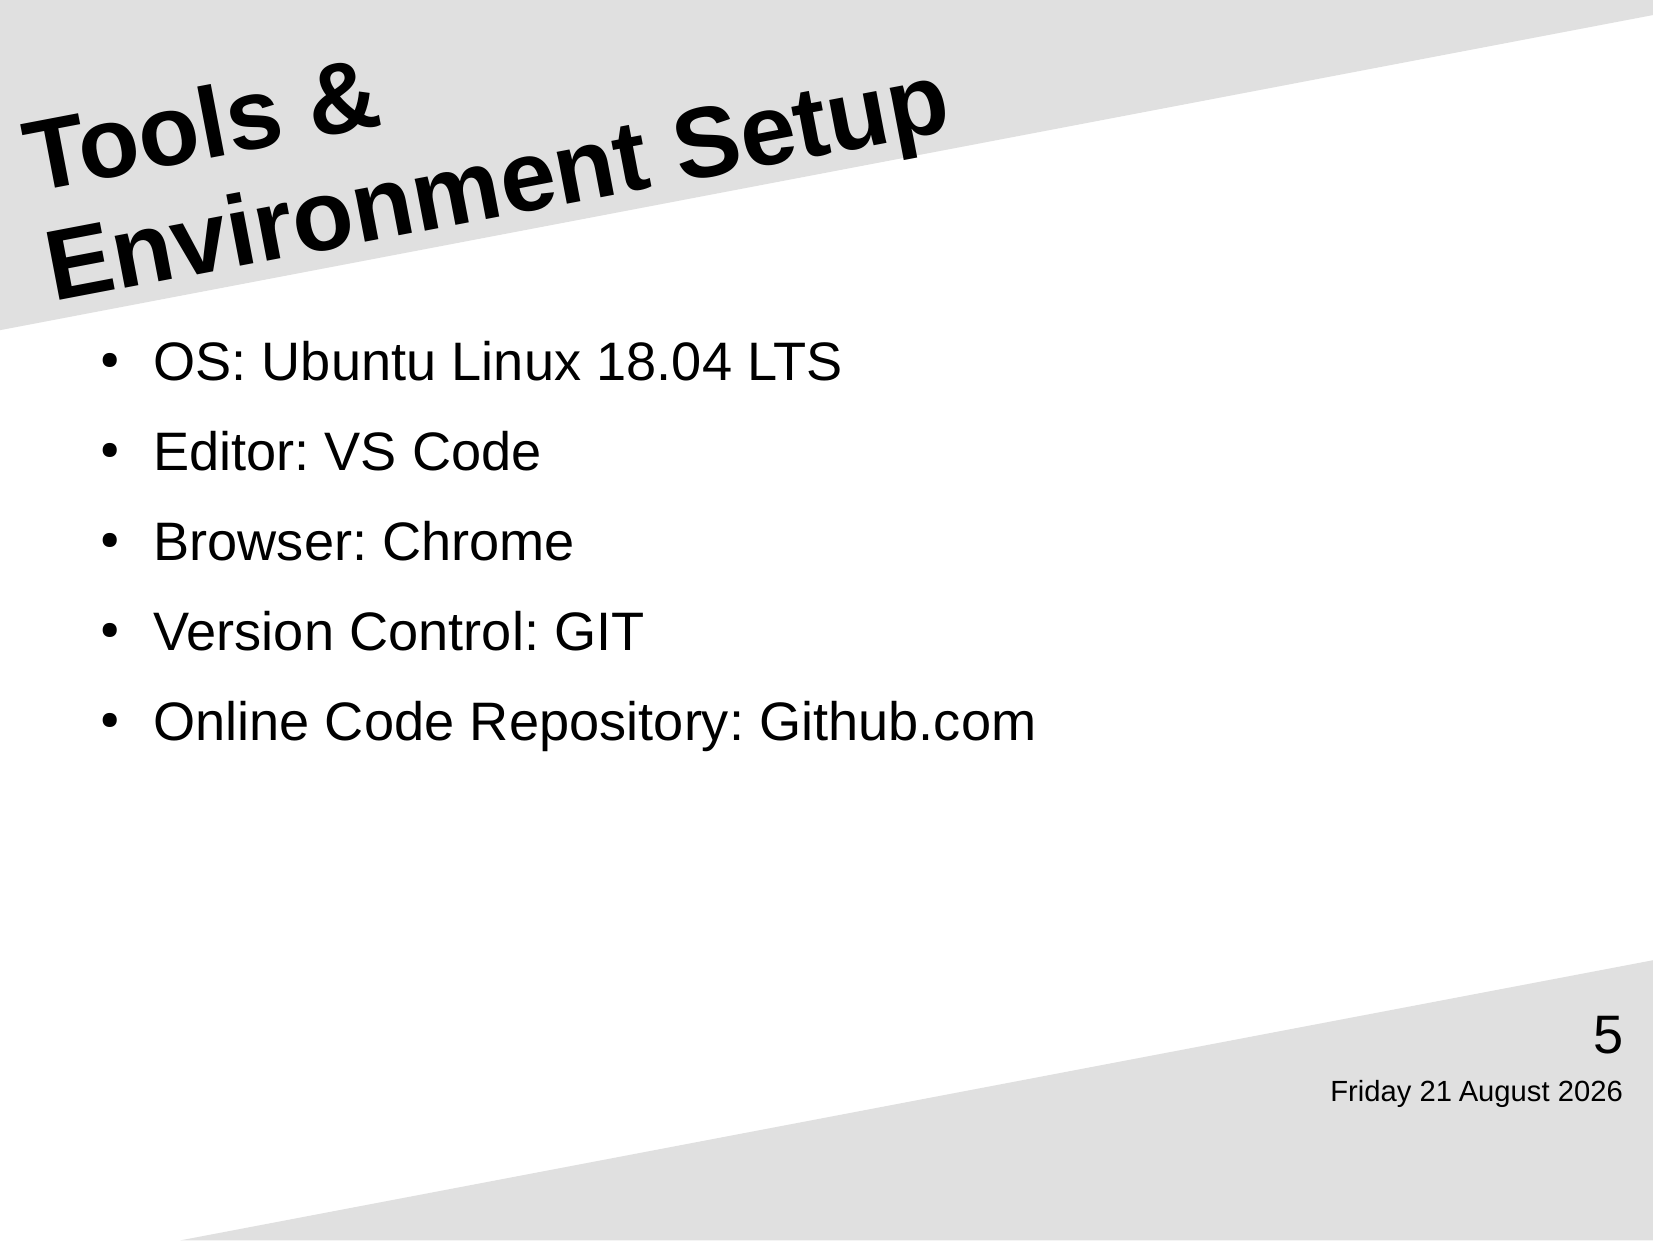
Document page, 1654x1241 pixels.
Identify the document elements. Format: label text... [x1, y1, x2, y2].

title Tools & Environment Setup [15, 0, 1519, 323]
list OS: Ubuntu Linux 18.04 LTS Editor: VS Code Browser: Chrome Version Control: GIT Online Code Repository: Github.com [82, 331, 1538, 1052]
